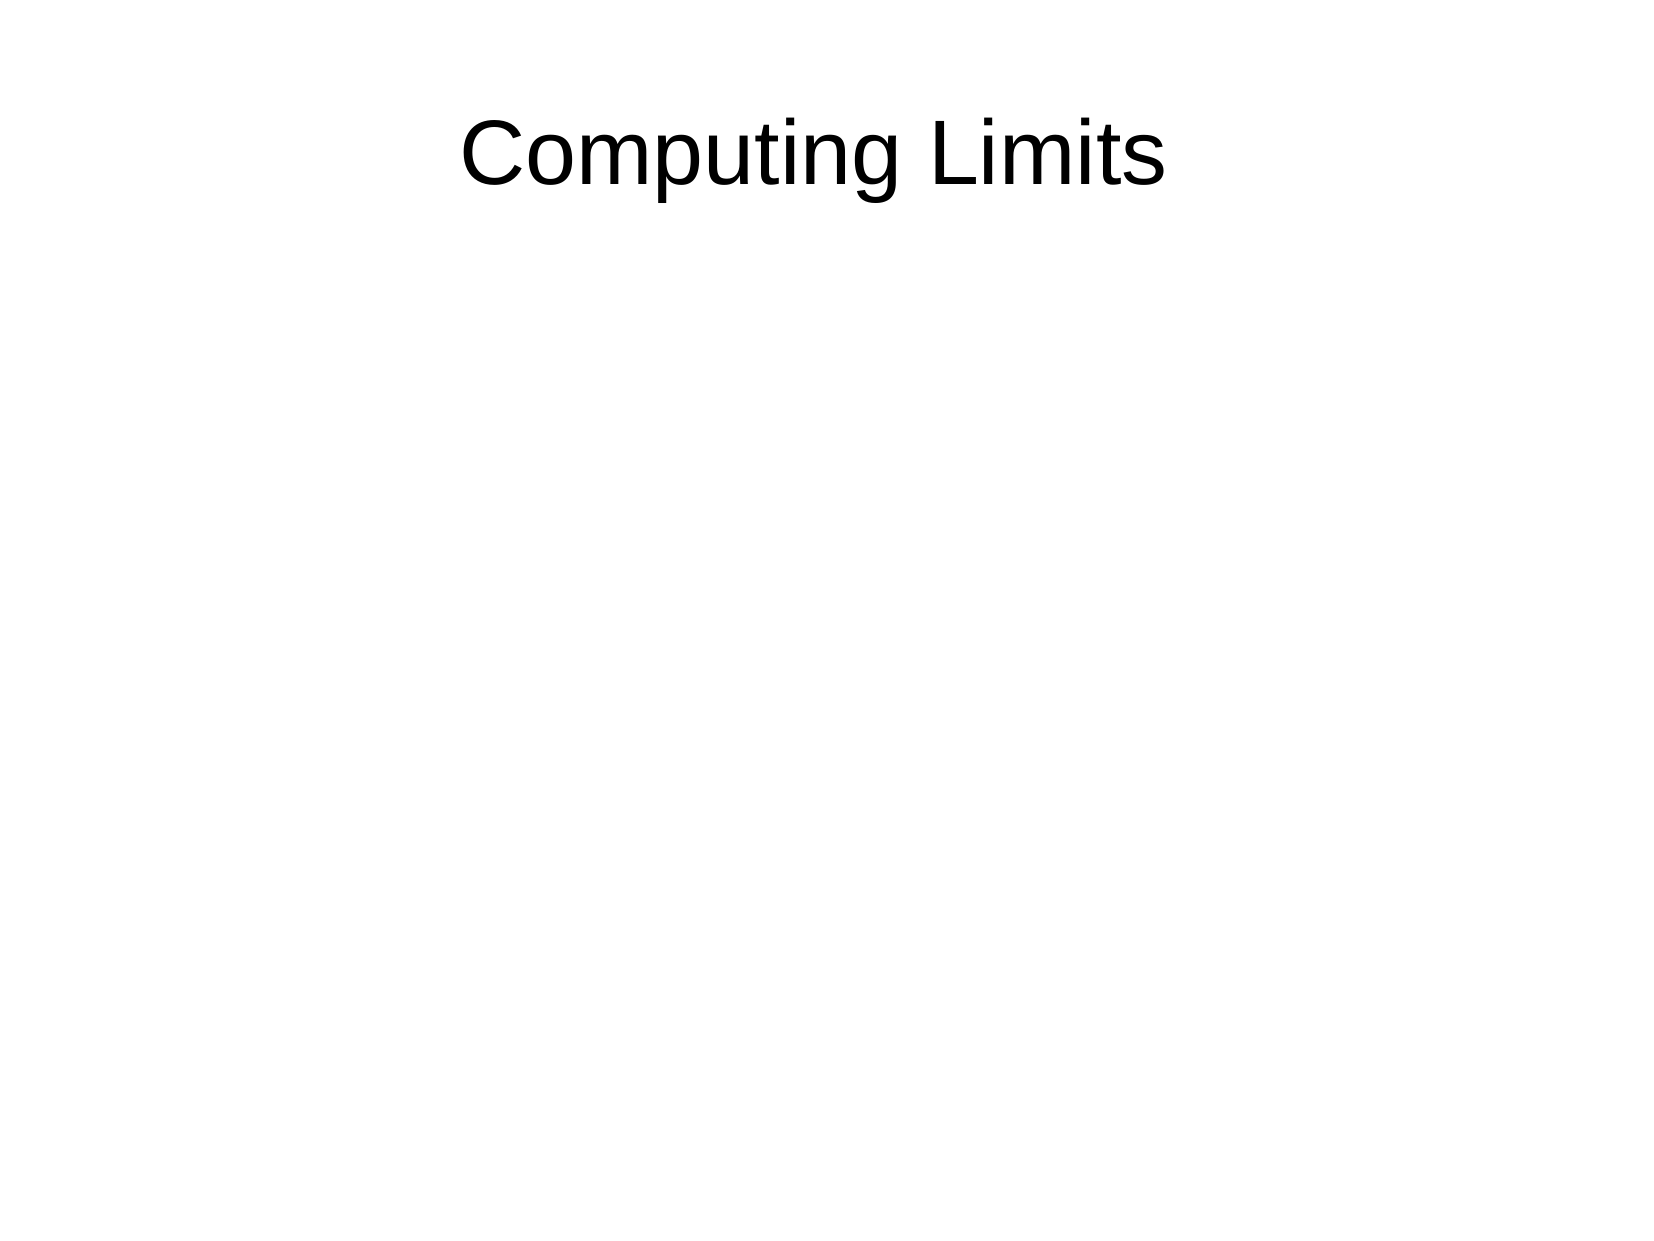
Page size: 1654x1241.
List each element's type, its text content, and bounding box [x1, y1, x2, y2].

title Computing Limits [82, 49, 1571, 257]
